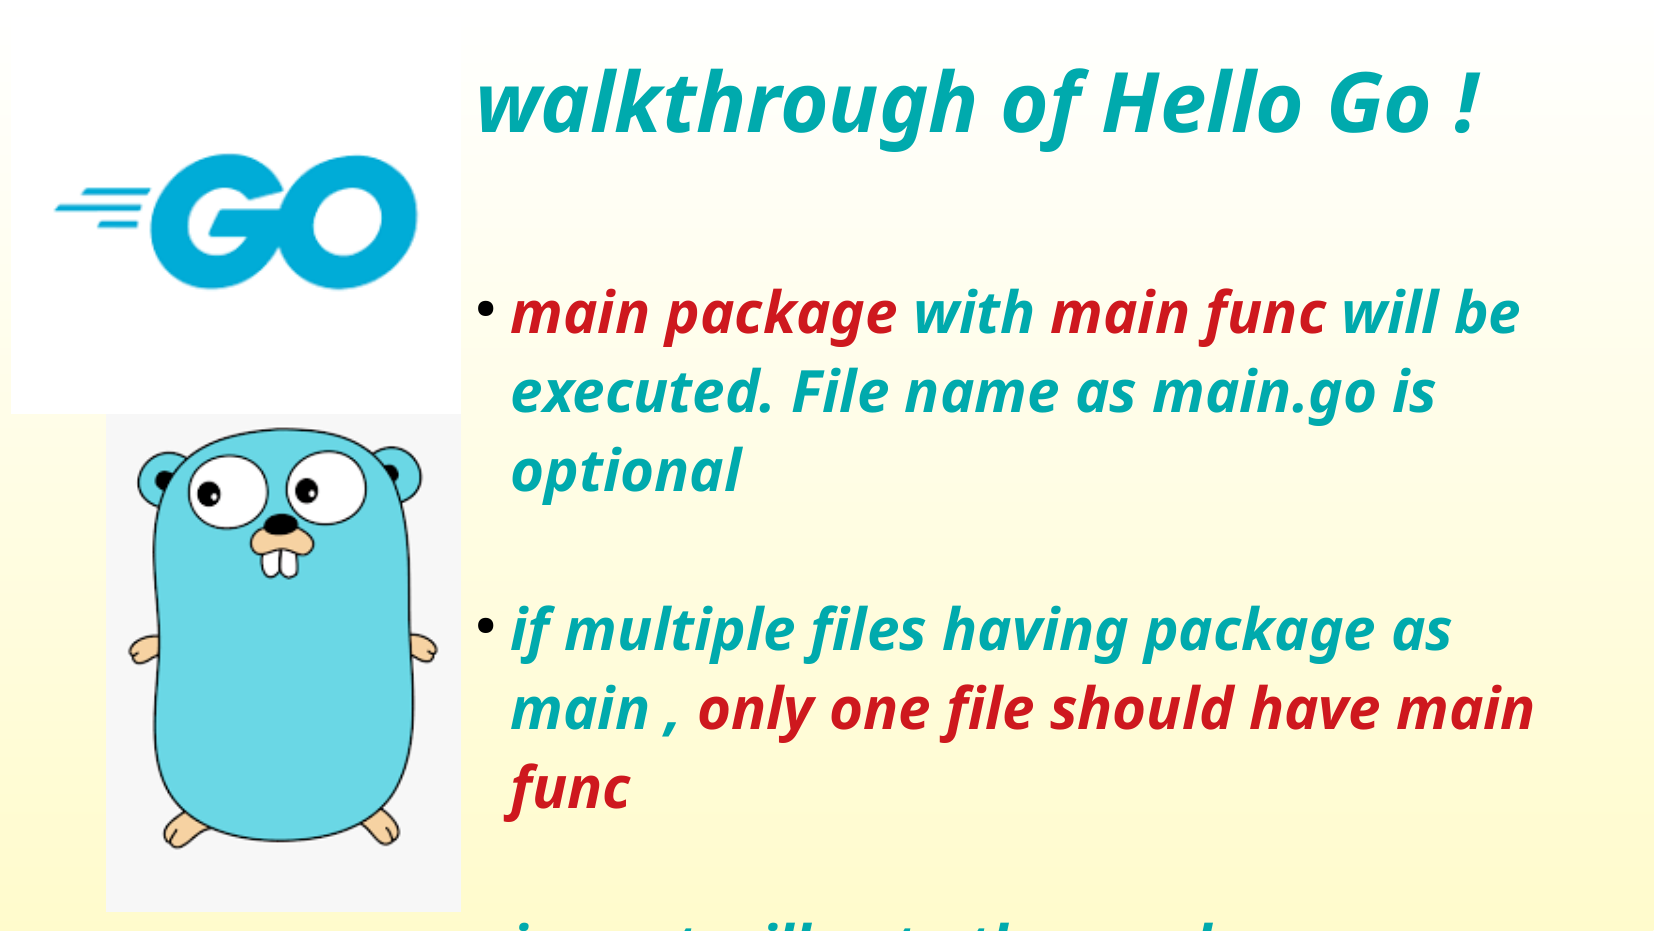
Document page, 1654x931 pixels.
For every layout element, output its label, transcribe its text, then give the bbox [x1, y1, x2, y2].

picture [11, 17, 461, 913]
text_box walkthrough of Hello Go ! main package with main func will be executed. File name as main.go is optional if multiple files having package as main , only one file should have main func import will get other packages , method are in scope will have prefix Upper case [460, 36, 1619, 931]
